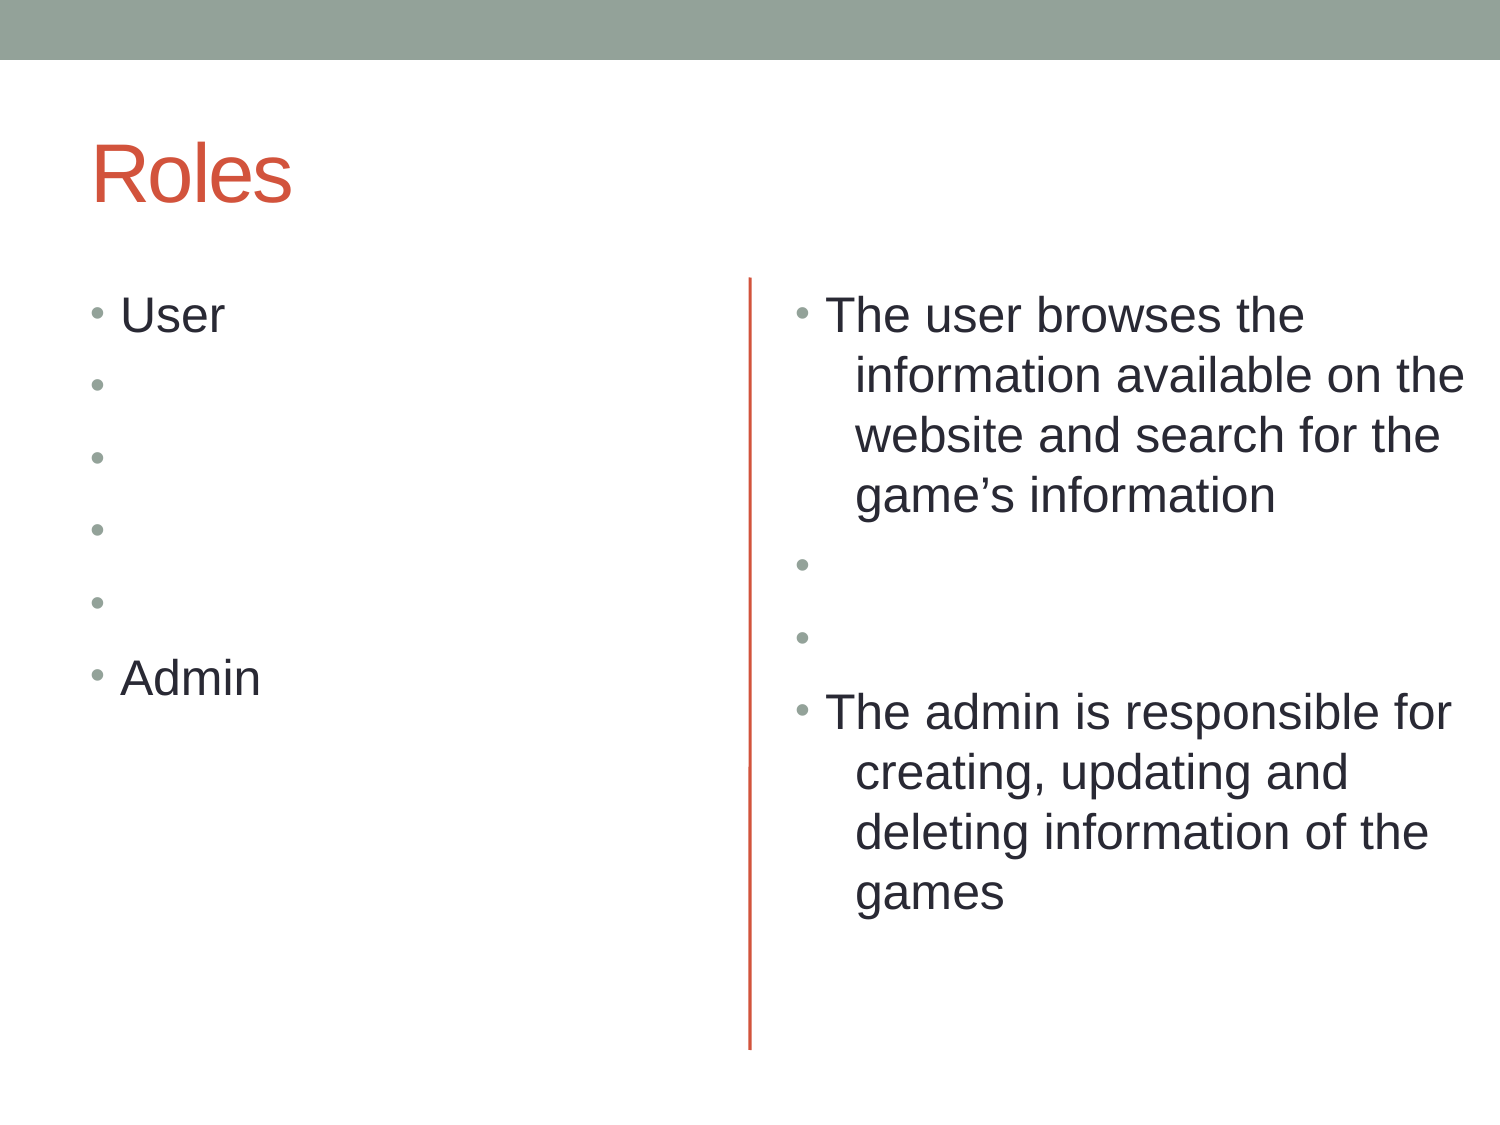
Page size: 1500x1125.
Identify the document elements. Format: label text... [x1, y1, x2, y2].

list The user browses the information available on the website and search for the game’s information The admin is responsible for creating, updating and deleting information of the games [780, 275, 1500, 1049]
list User Admin [75, 275, 721, 1049]
title Roles [75, 87, 1426, 251]
